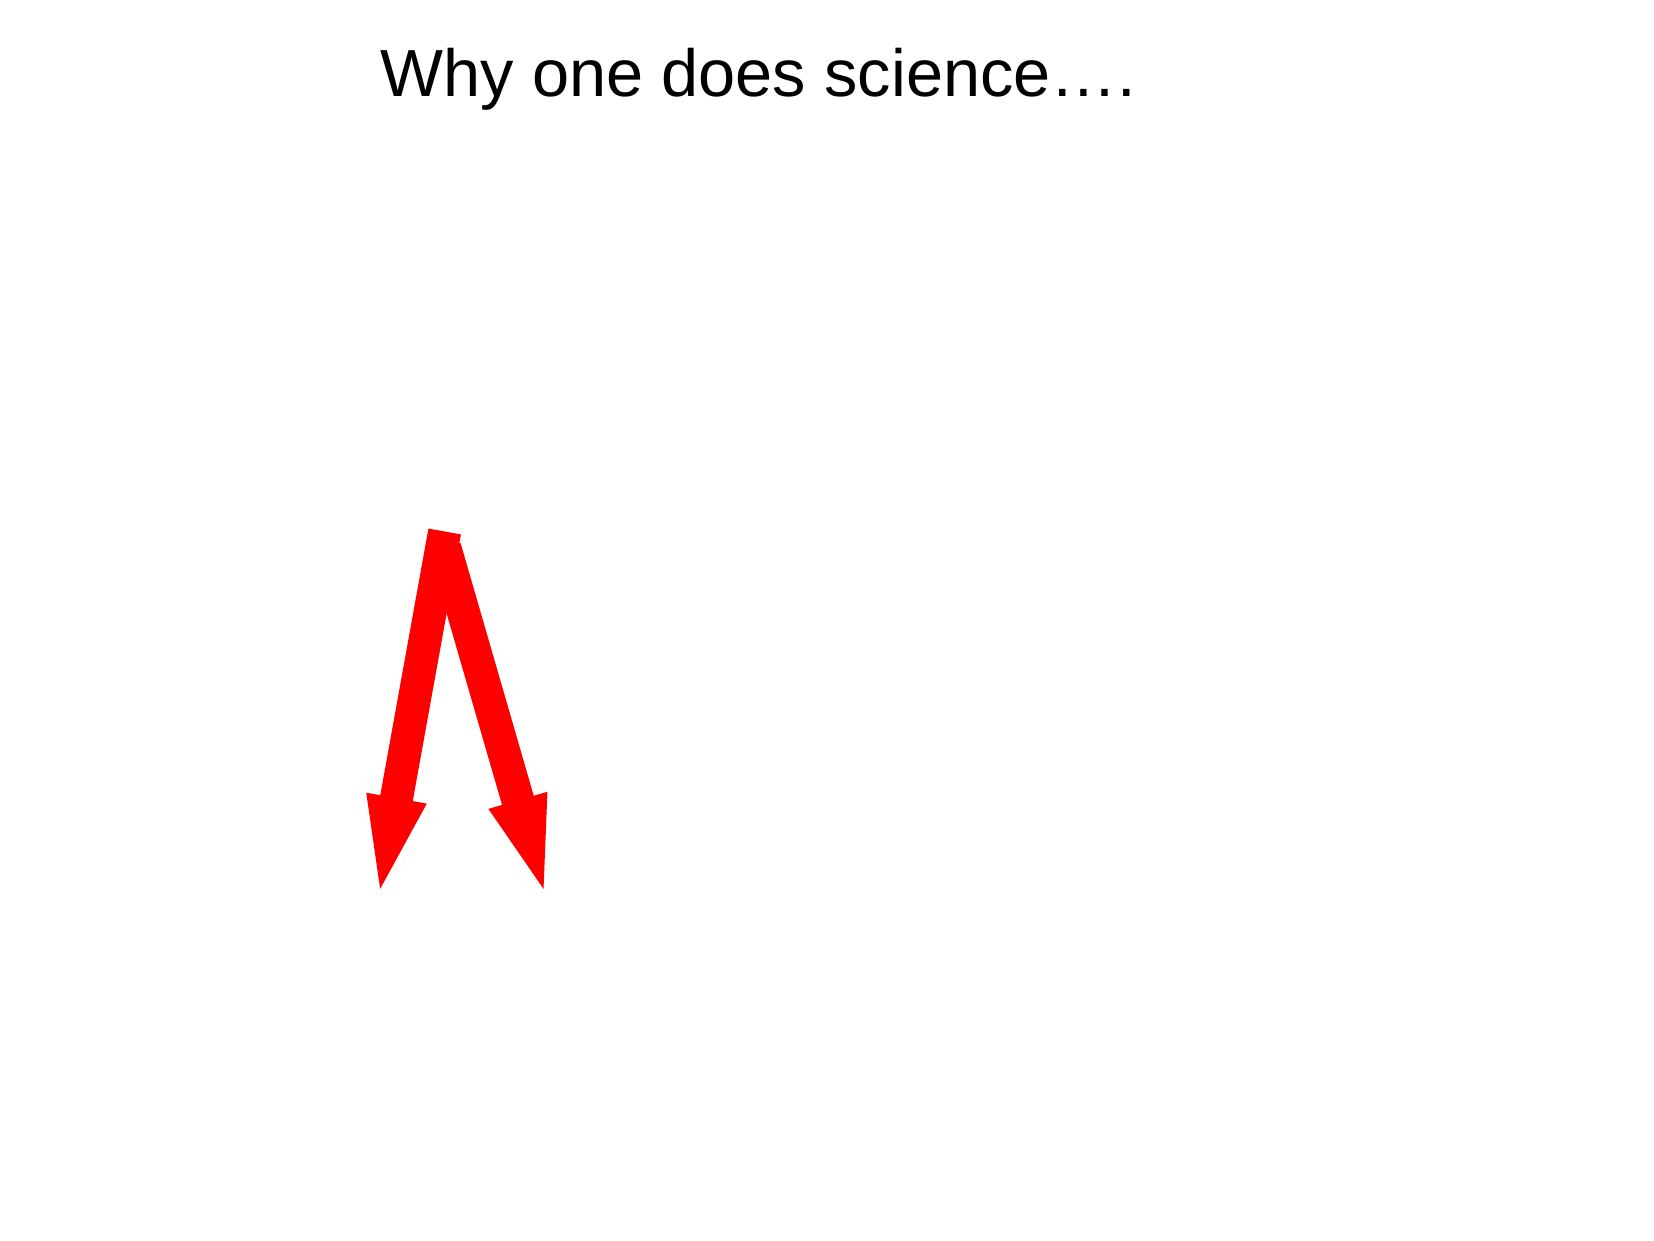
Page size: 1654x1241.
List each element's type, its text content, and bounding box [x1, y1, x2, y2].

text_box Why one does science…. [143, 28, 1374, 118]
picture [19, 134, 1635, 1104]
